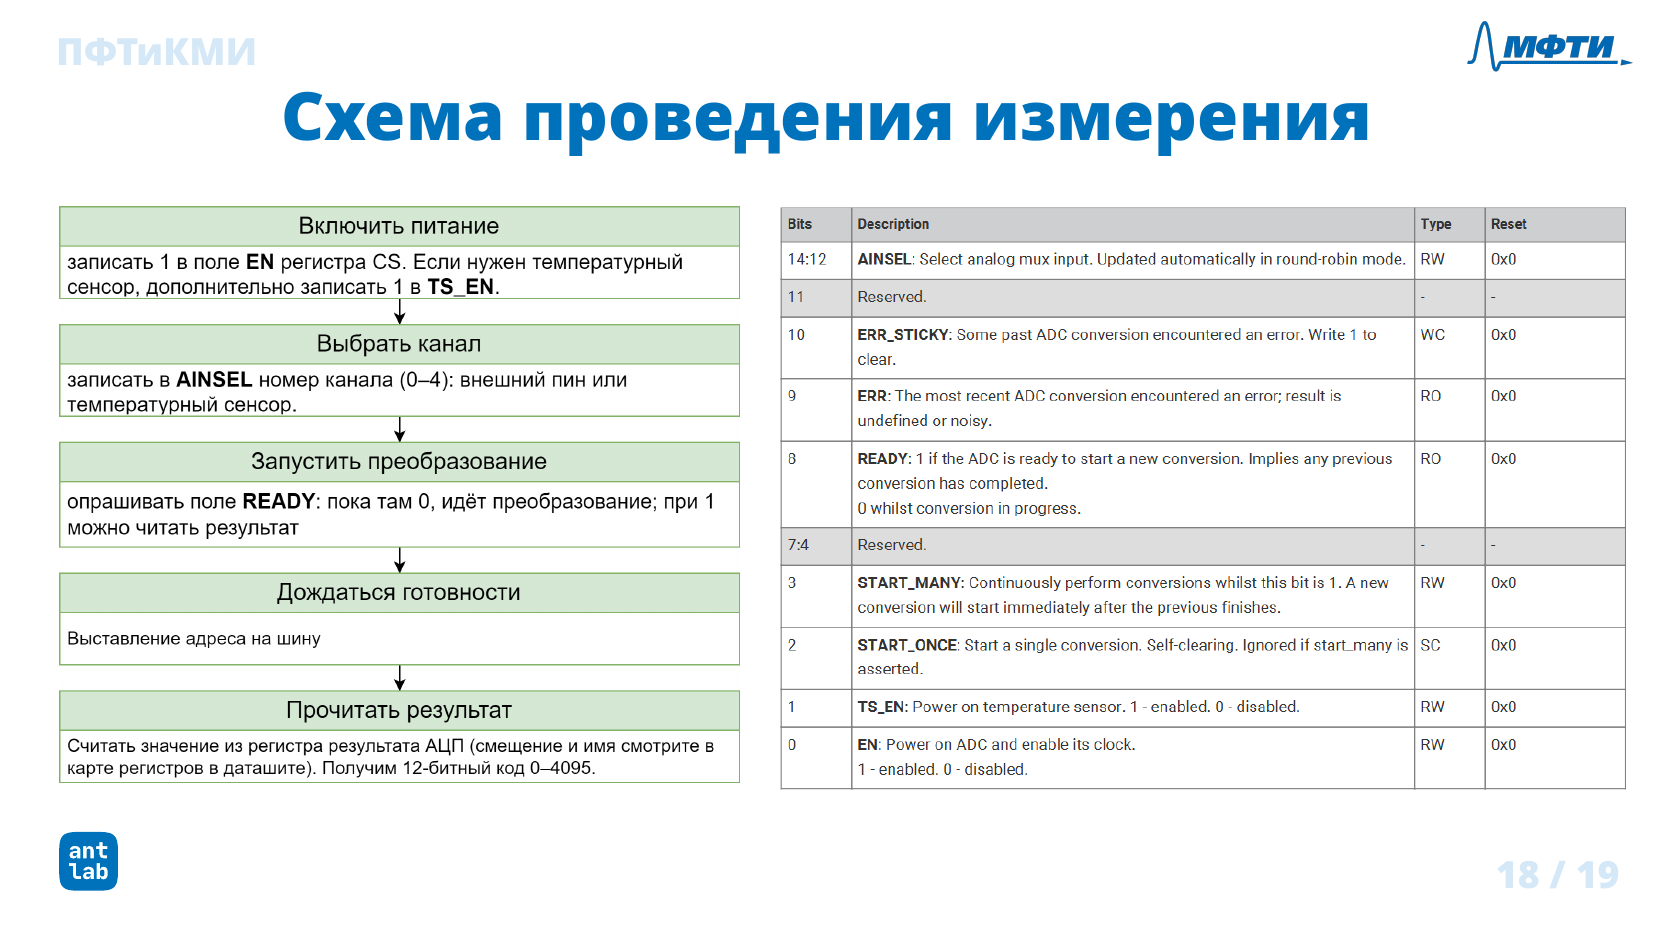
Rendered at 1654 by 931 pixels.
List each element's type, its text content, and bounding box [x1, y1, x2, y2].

title Схема проведения измерения [82, 20, 1571, 209]
picture [767, 196, 1636, 798]
picture [1446, 0, 1654, 93]
picture [59, 206, 740, 783]
